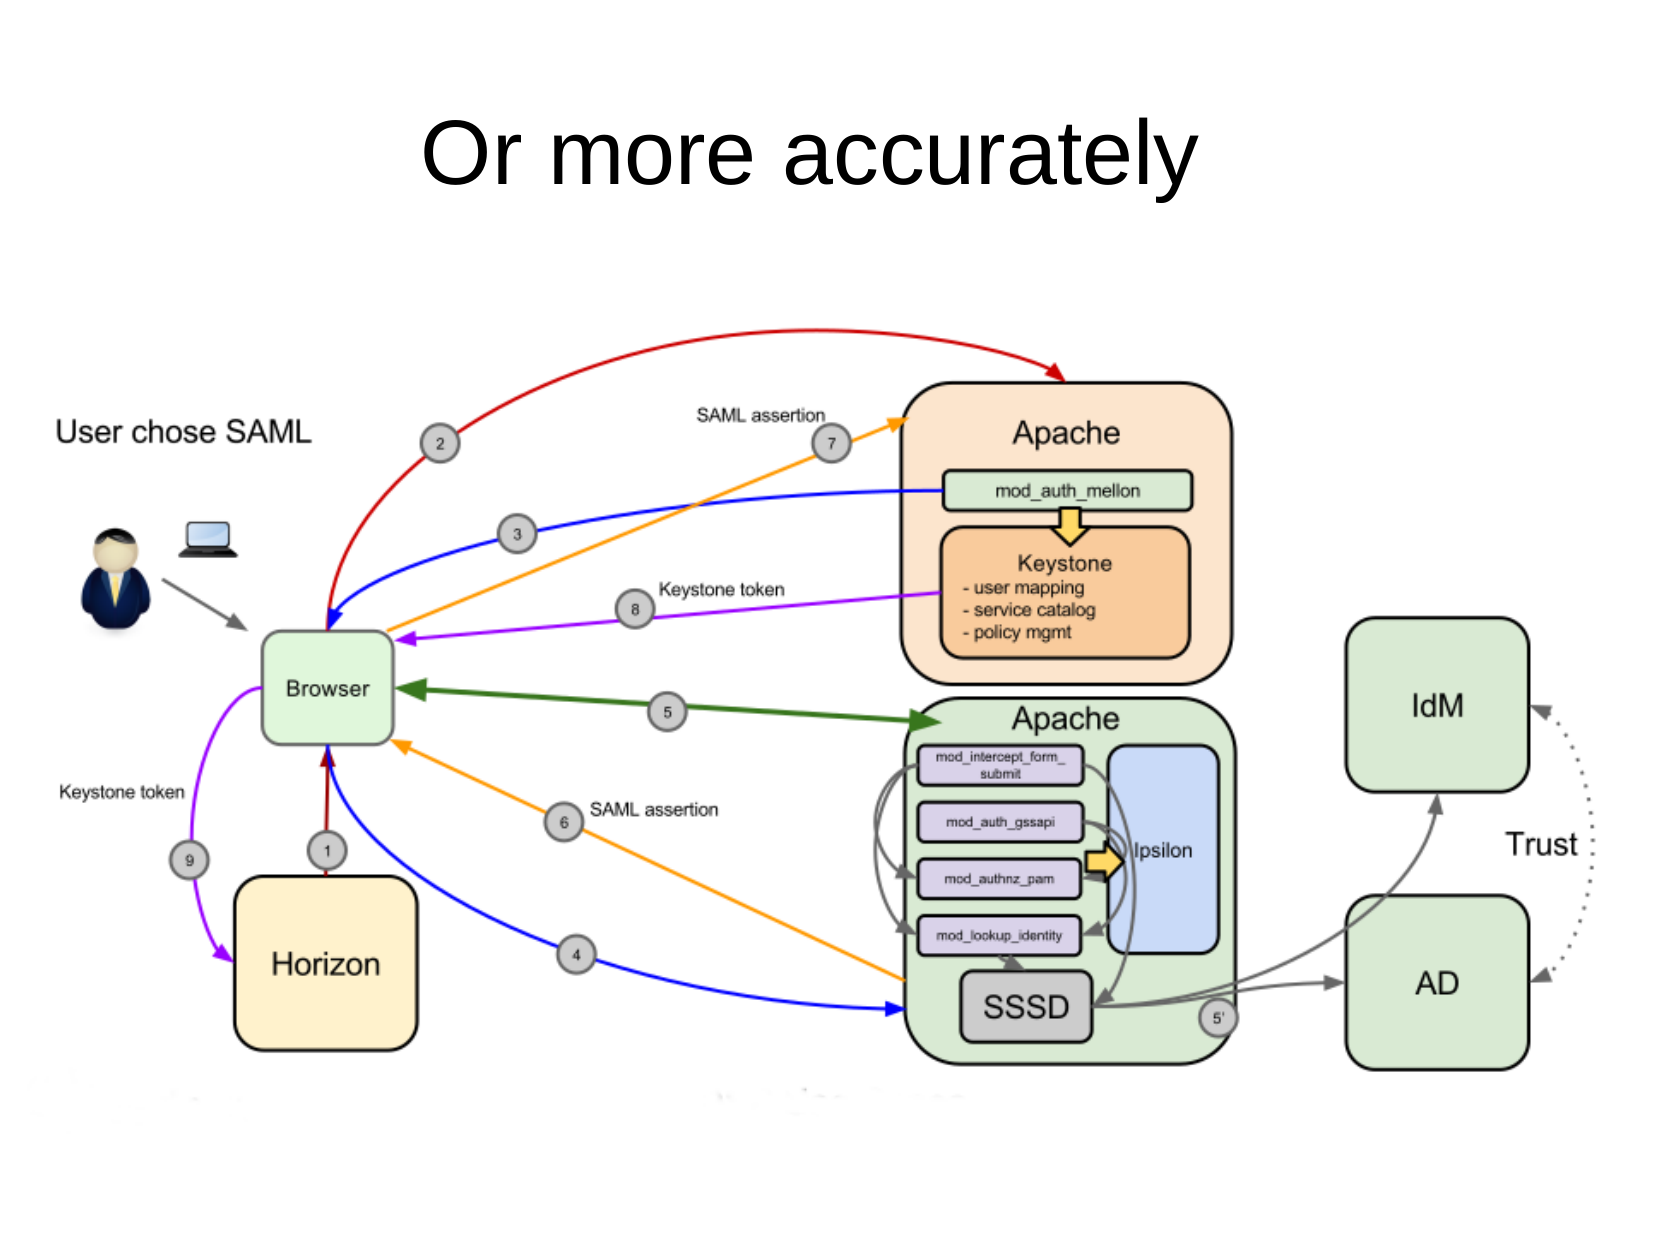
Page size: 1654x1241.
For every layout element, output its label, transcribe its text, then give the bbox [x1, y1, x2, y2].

picture [11, 212, 1654, 1137]
title Or more accurately [82, 49, 1571, 212]
